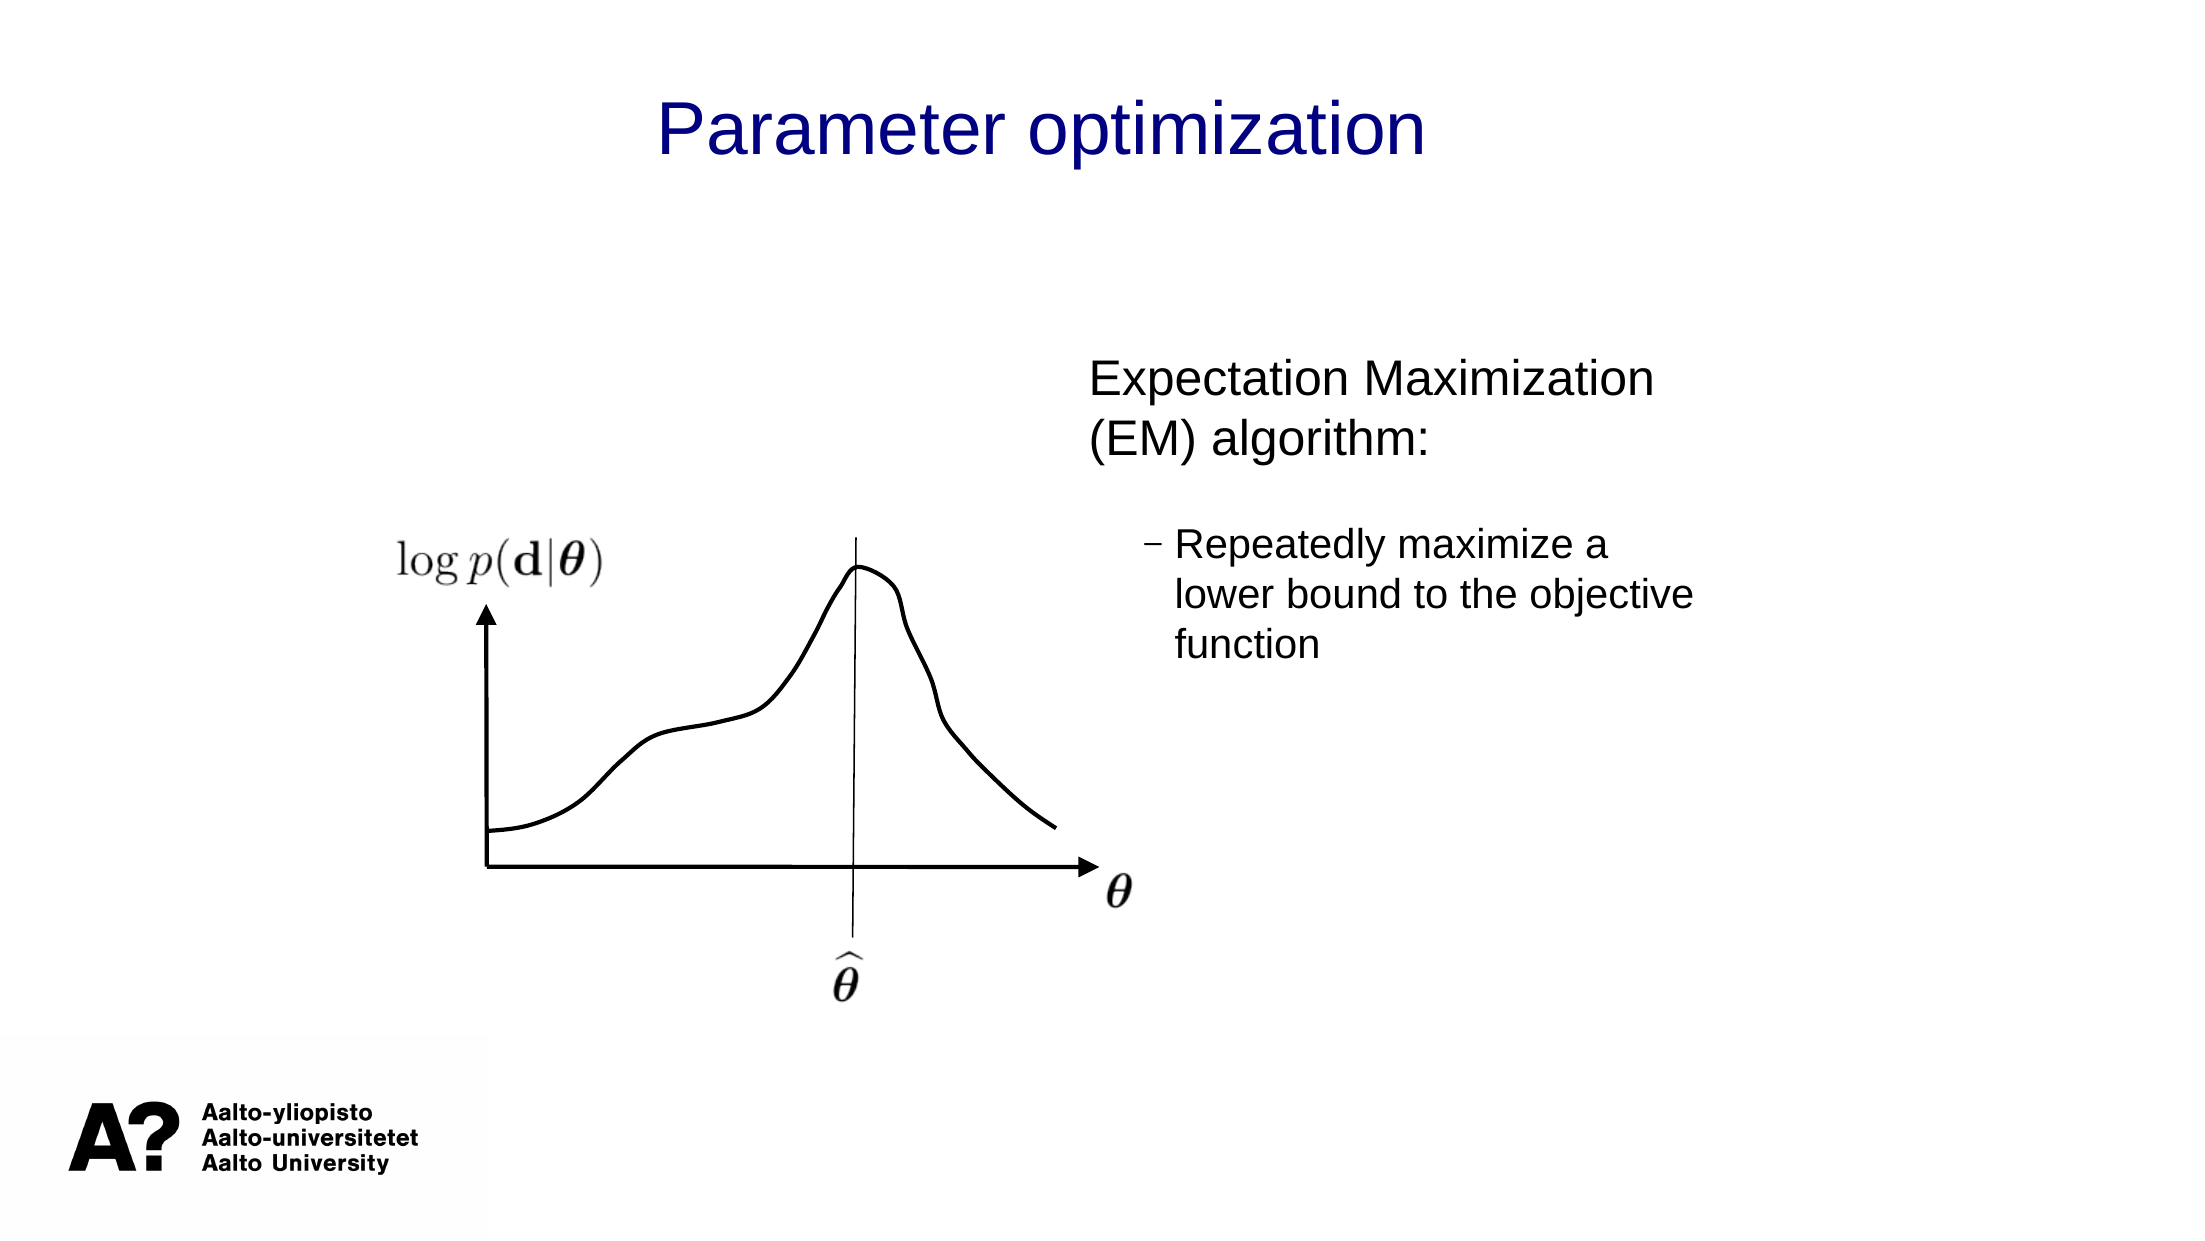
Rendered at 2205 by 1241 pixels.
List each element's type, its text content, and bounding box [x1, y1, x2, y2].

picture [0, 1035, 488, 1239]
title Parameter optimization [386, 65, 1699, 179]
picture [1073, 851, 1146, 925]
picture [773, 931, 874, 1026]
picture [373, 526, 615, 599]
text_box Repeatedly maximize a lower bound to the objective function [1086, 512, 1712, 838]
list Expectation Maximization (EM) algorithm: [998, 337, 1699, 1026]
